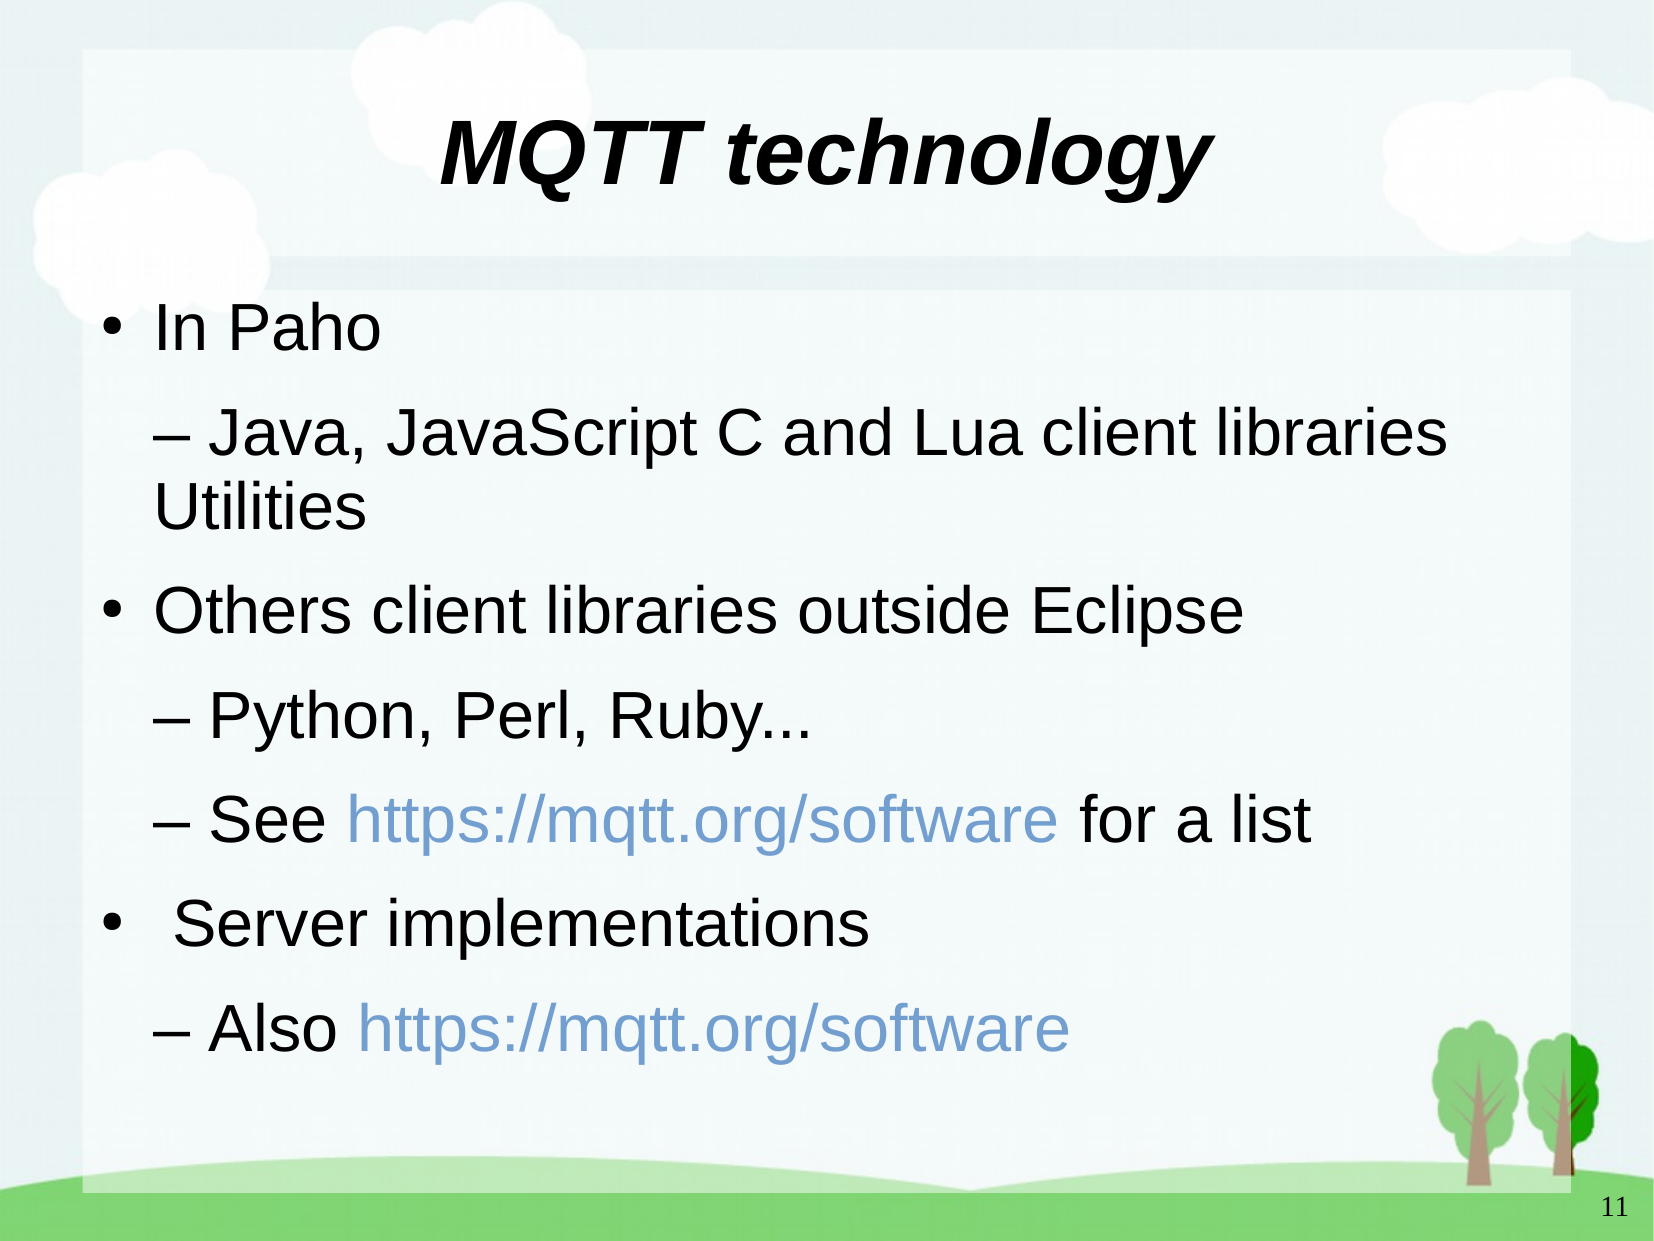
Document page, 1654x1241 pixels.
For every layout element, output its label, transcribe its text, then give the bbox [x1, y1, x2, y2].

list In Paho – Java, JavaScript C and Lua client libraries Utilities Others client libraries outside Eclipse – Python, Perl, Ruby... – See https://mqtt.org/software for a list Server implementations – Also https://mqtt.org/software [82, 290, 1571, 1193]
title MQTT technology [82, 49, 1571, 257]
picture [0, 0, 1654, 1241]
